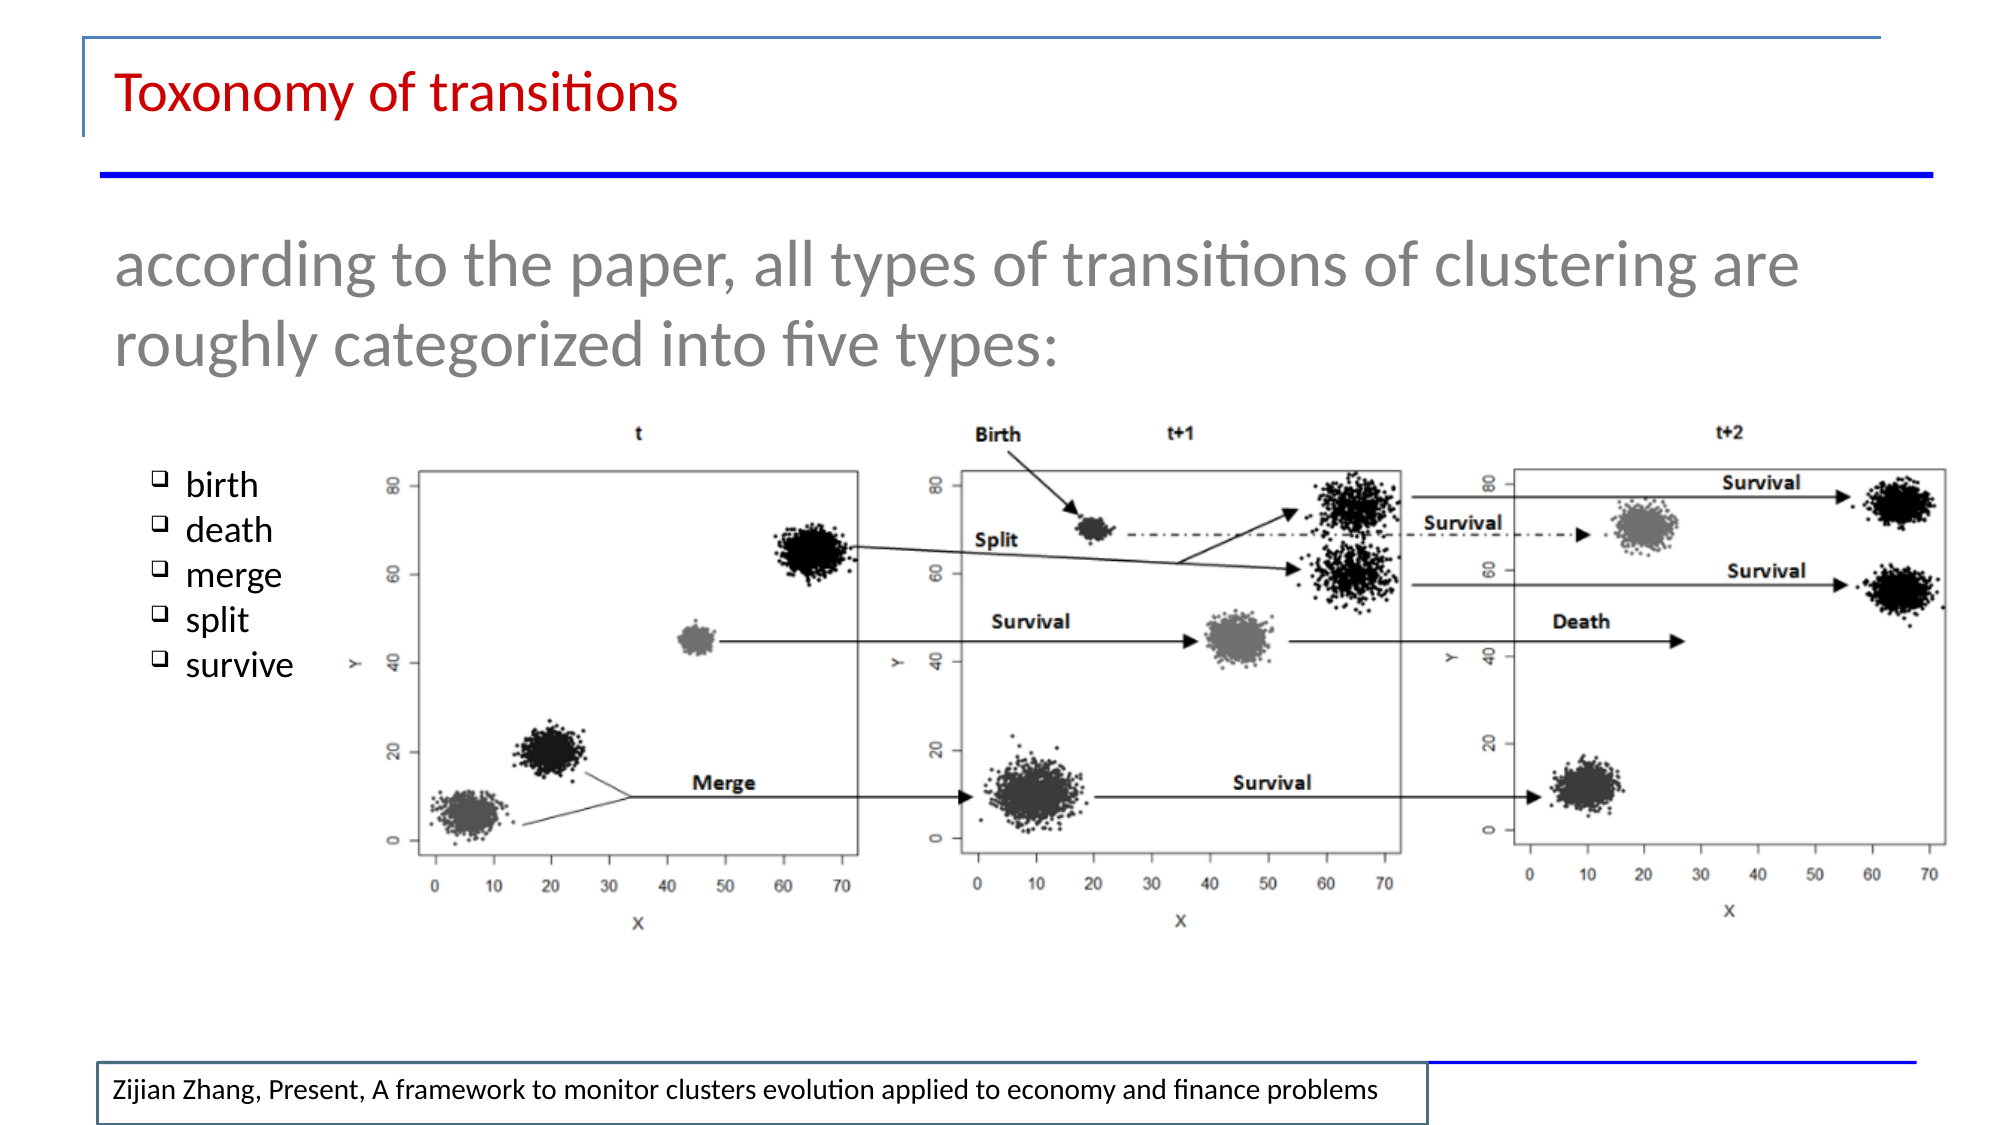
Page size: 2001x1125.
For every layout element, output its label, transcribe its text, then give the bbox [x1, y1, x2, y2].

text_box Zijian Zhang, Present, A framework to monitor clusters evolution applied to economy and finance problems [97, 1062, 1428, 1125]
picture [339, 400, 1960, 938]
text_box according to the paper, all types of transitions of clustering are roughly categorized into five types: birth death merge split survive [99, 212, 1900, 1050]
text_box Toxonomy of transitions [99, 45, 1900, 188]
